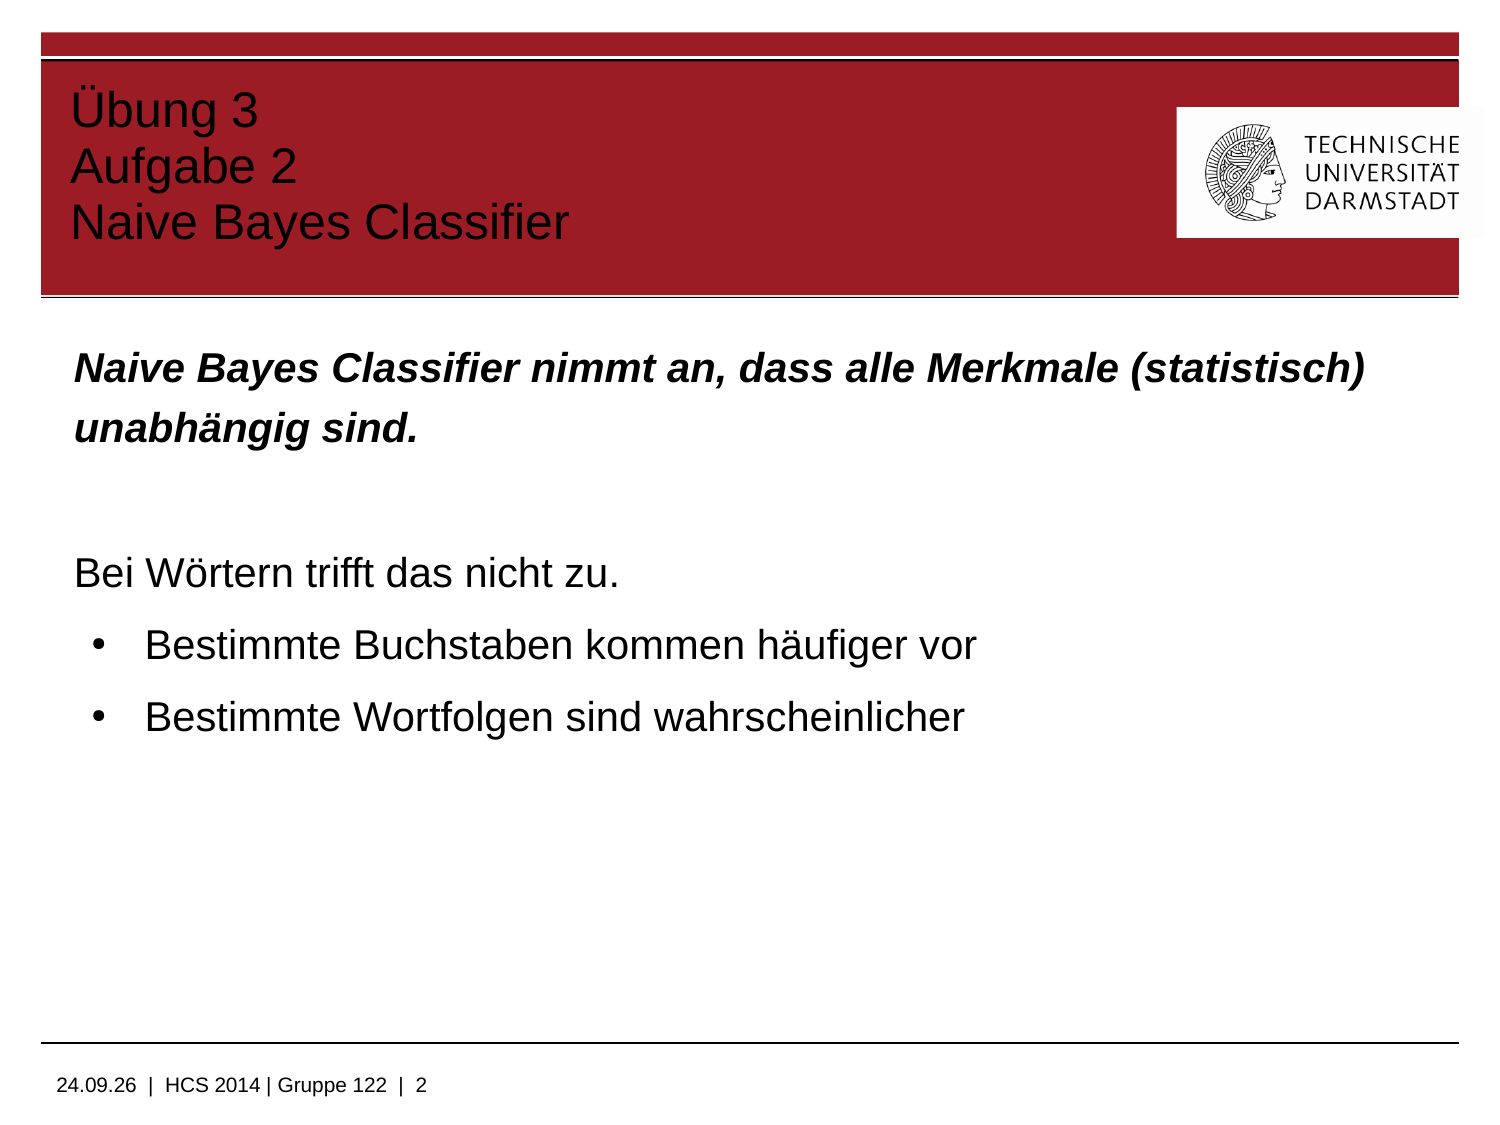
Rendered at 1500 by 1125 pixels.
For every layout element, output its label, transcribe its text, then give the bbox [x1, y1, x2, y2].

list Naive Bayes Classifier nimmt an, dass alle Merkmale (statistisch) unabhängig sind. Bei Wörtern trifft das nicht zu. Bestimmte Buchstaben kommen häufiger vor Bestimmte Wortfolgen sind wahrscheinlicher [73, 330, 1430, 1016]
picture [1176, 107, 1484, 238]
title Übung 3 Aufgabe 2 Naive Bayes Classifier [70, 82, 1161, 250]
